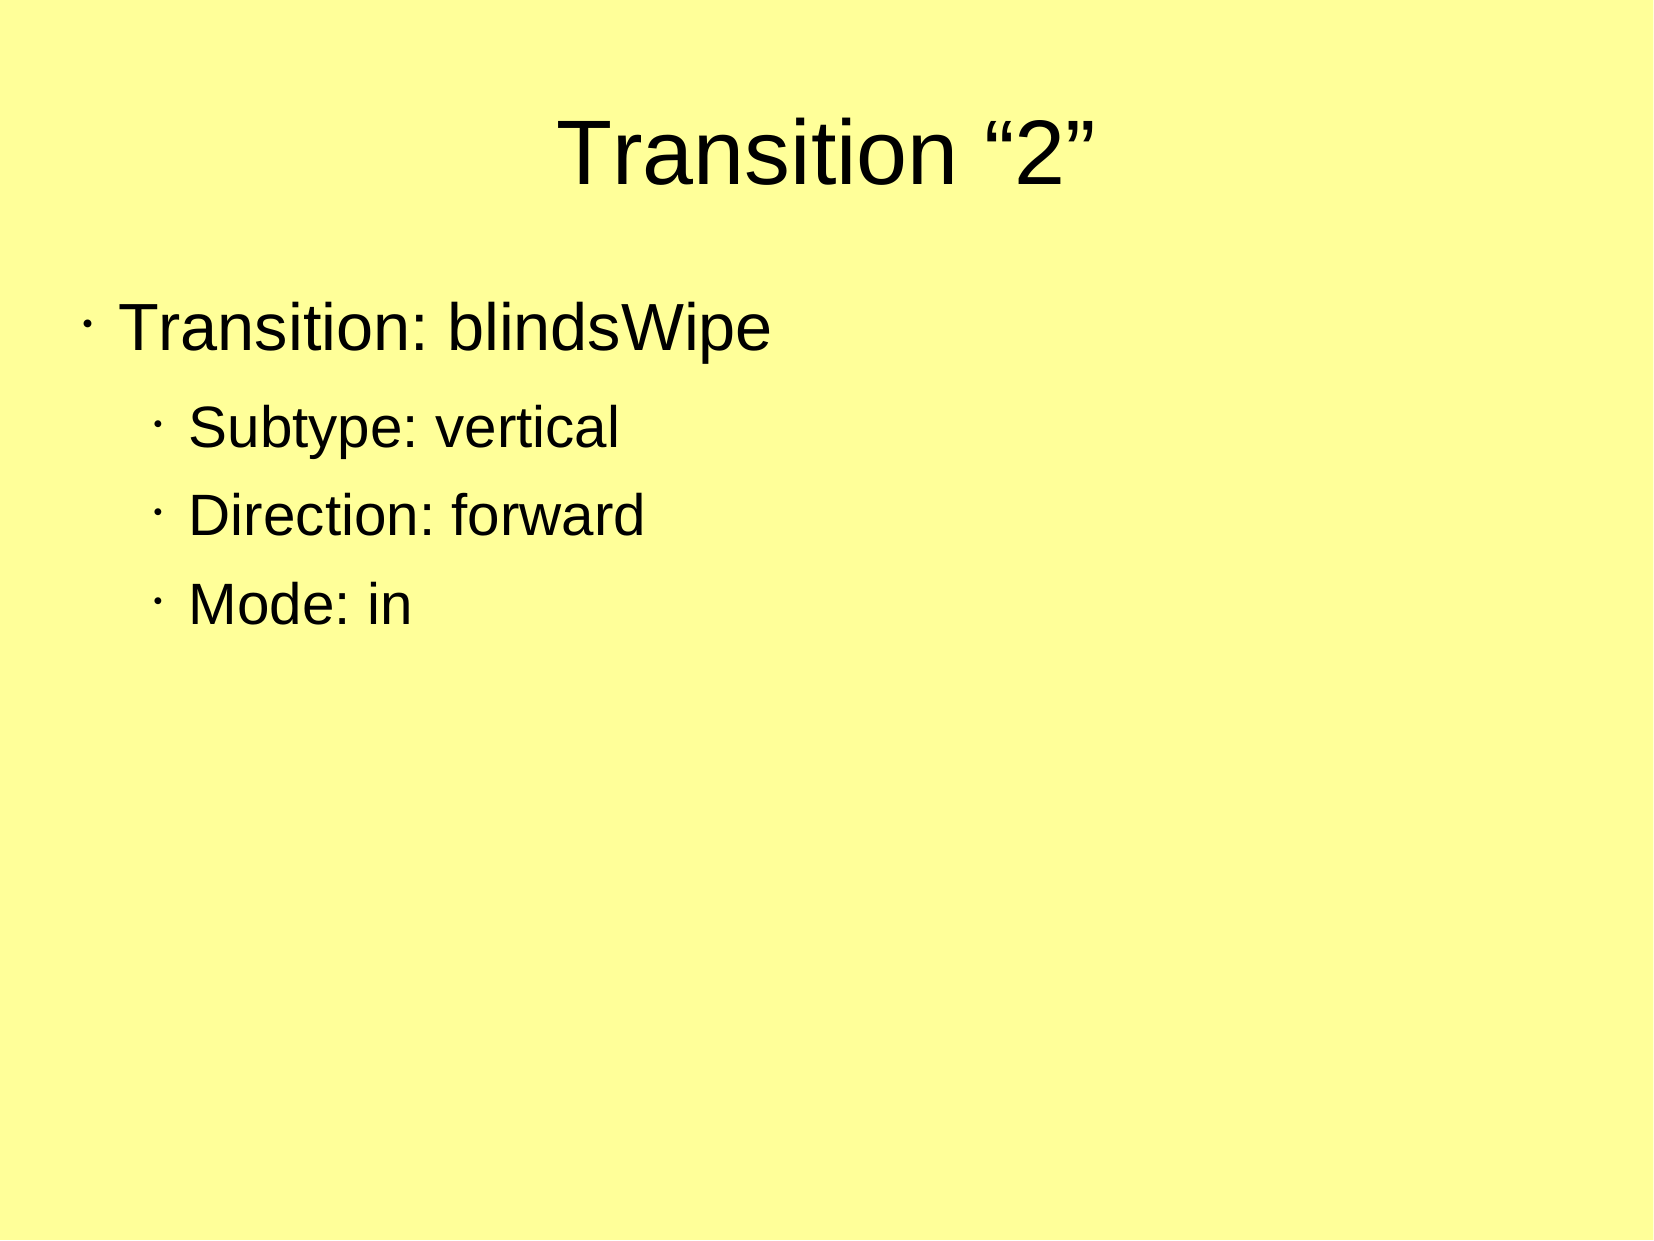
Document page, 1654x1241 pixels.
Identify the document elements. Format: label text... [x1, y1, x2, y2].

title Transition “2” [82, 49, 1571, 257]
list Transition: blindsWipe Subtype: vertical Direction: forward Mode: in [82, 290, 1571, 1080]
